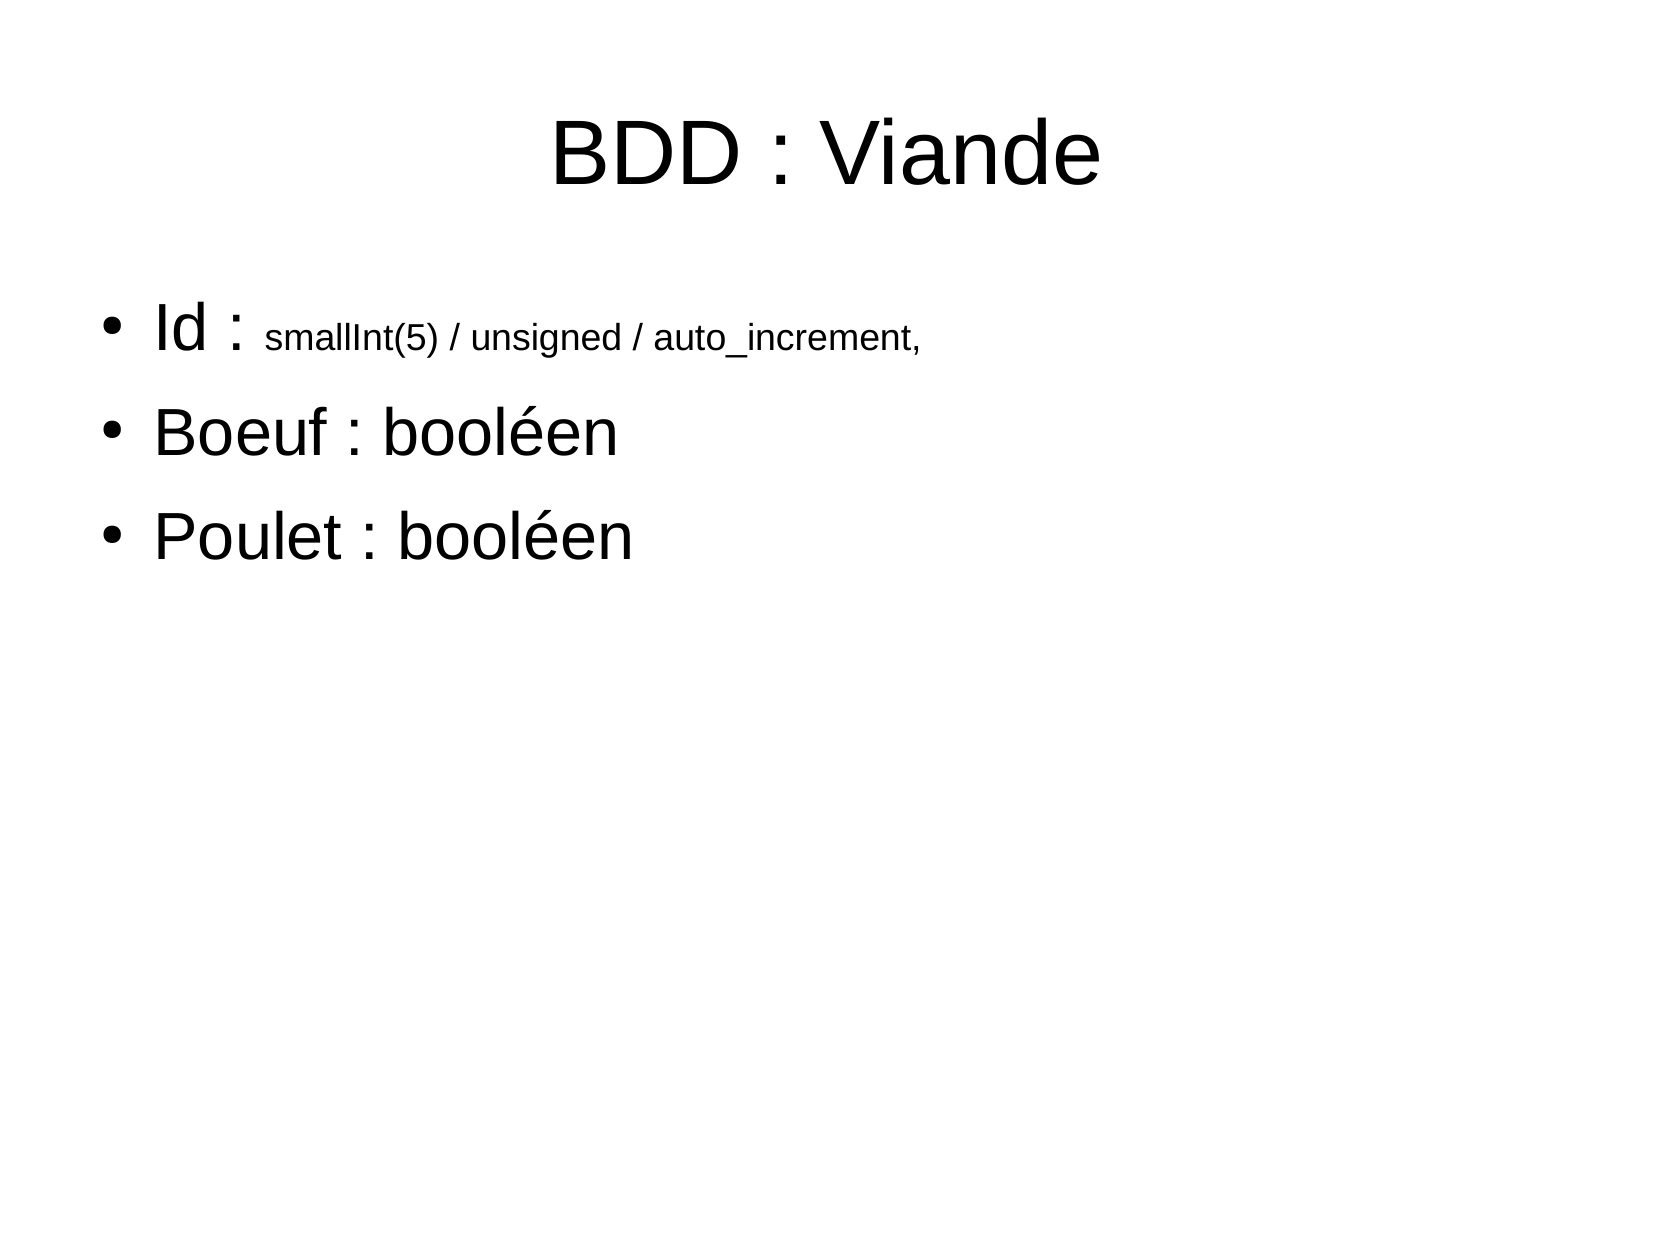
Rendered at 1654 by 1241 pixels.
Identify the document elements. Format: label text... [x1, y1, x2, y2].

list Id : smallInt(5) / unsigned / auto_increment, Boeuf : booléen Poulet : booléen [82, 290, 1571, 1010]
title BDD : Viande [82, 49, 1571, 257]
